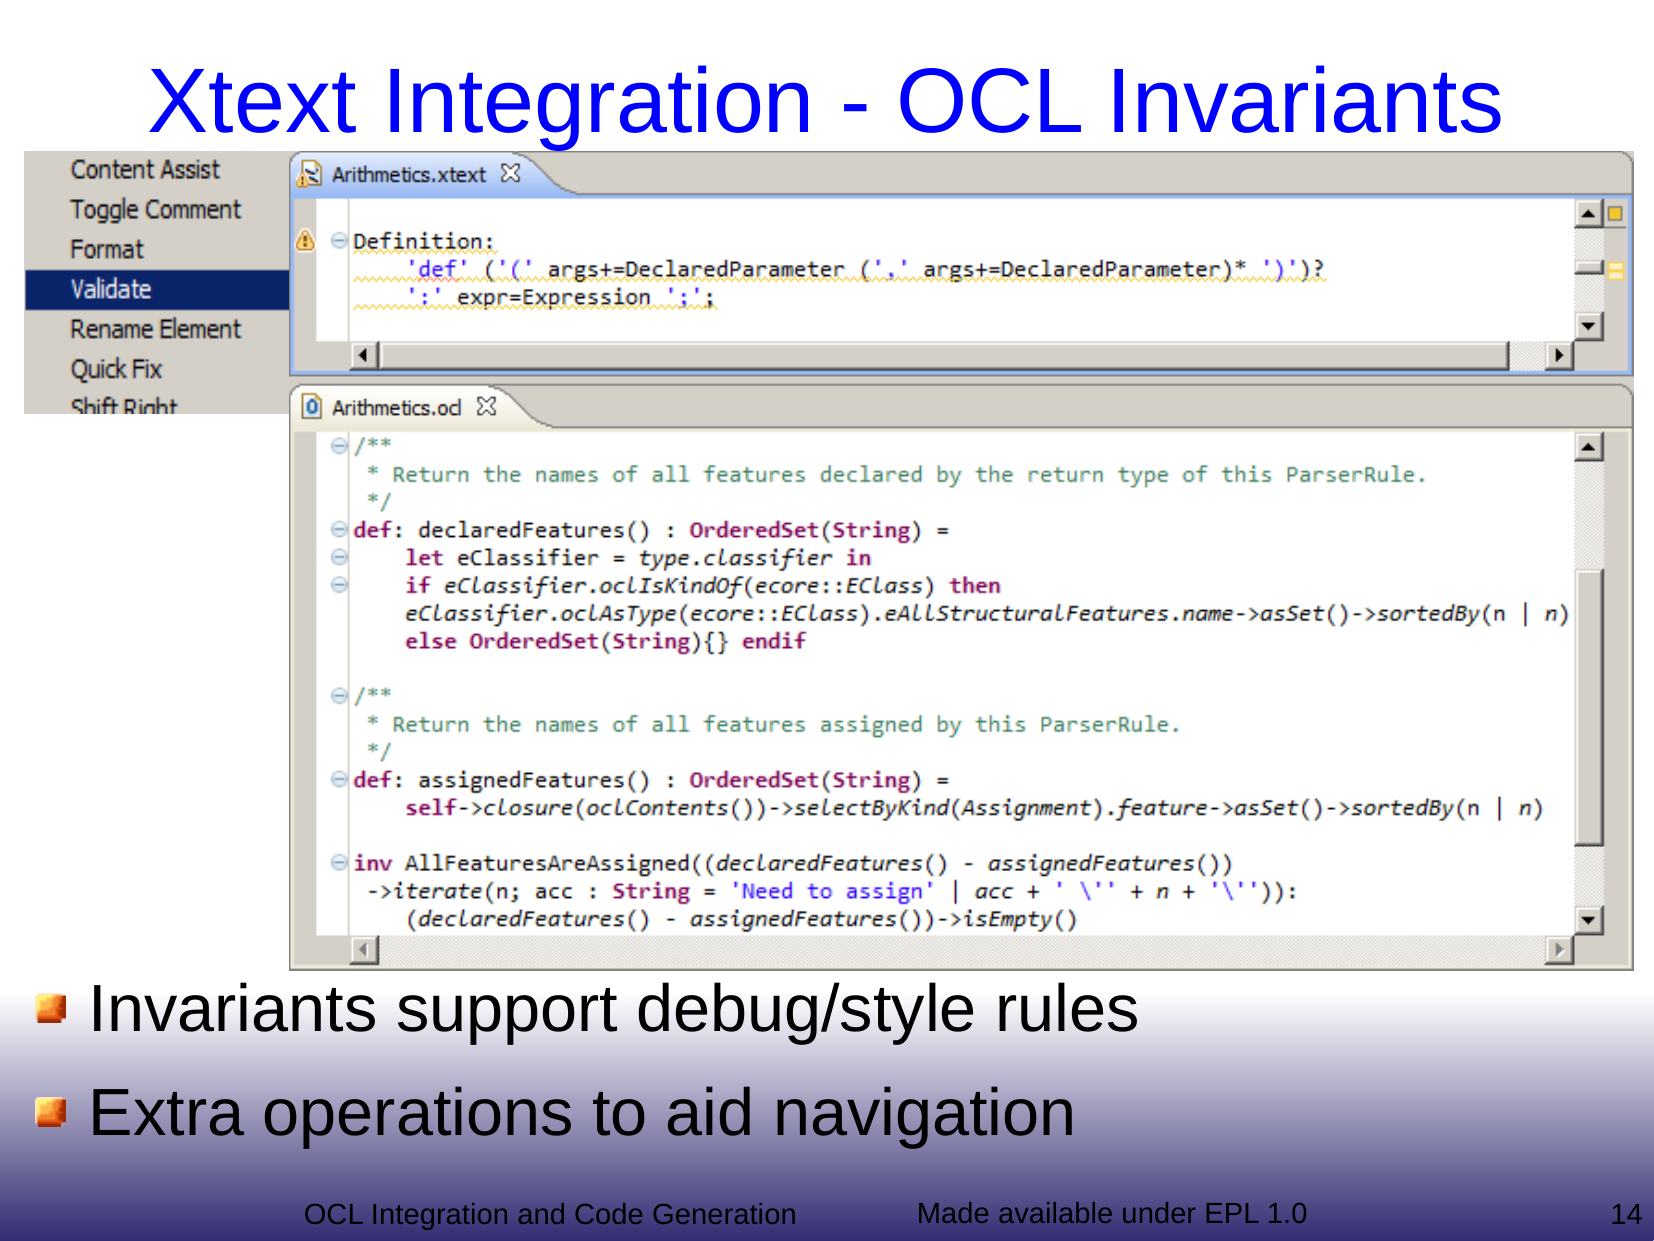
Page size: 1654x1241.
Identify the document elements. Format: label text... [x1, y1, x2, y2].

title Xtext Integration - OCL Invariants [82, 49, 1571, 151]
list Invariants support debug/style rules Extra operations to aid navigation [18, 970, 1626, 1164]
picture [24, 151, 1634, 971]
